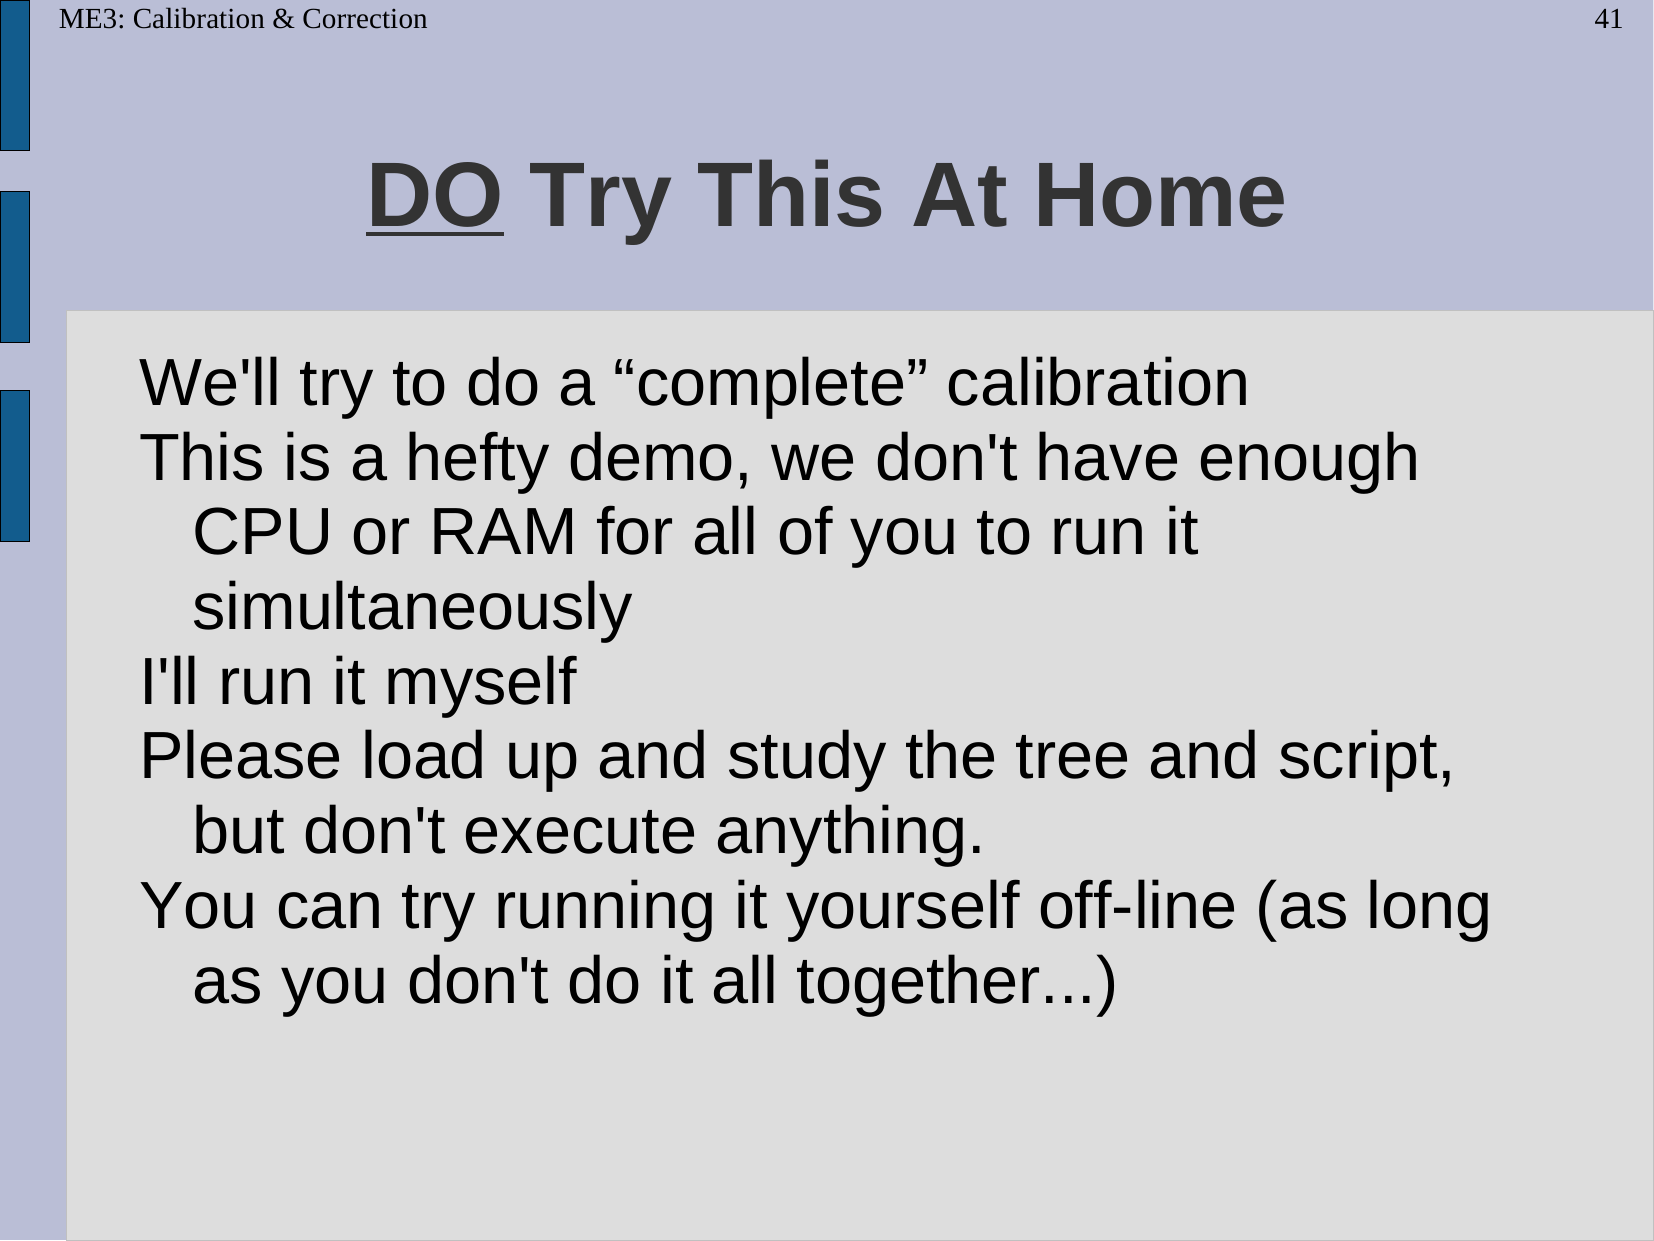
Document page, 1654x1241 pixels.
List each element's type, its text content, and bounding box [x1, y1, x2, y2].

list We'll try to do a “complete” calibration This is a hefty demo, we don't have enough CPU or RAM for all of you to run it simultaneously I'll run it myself Please load up and study the tree and script, but don't execute anything. You can try running it yourself off-line (as long as you don't do it all together...) [121, 344, 1534, 1123]
title DO Try This At Home [121, 98, 1534, 291]
